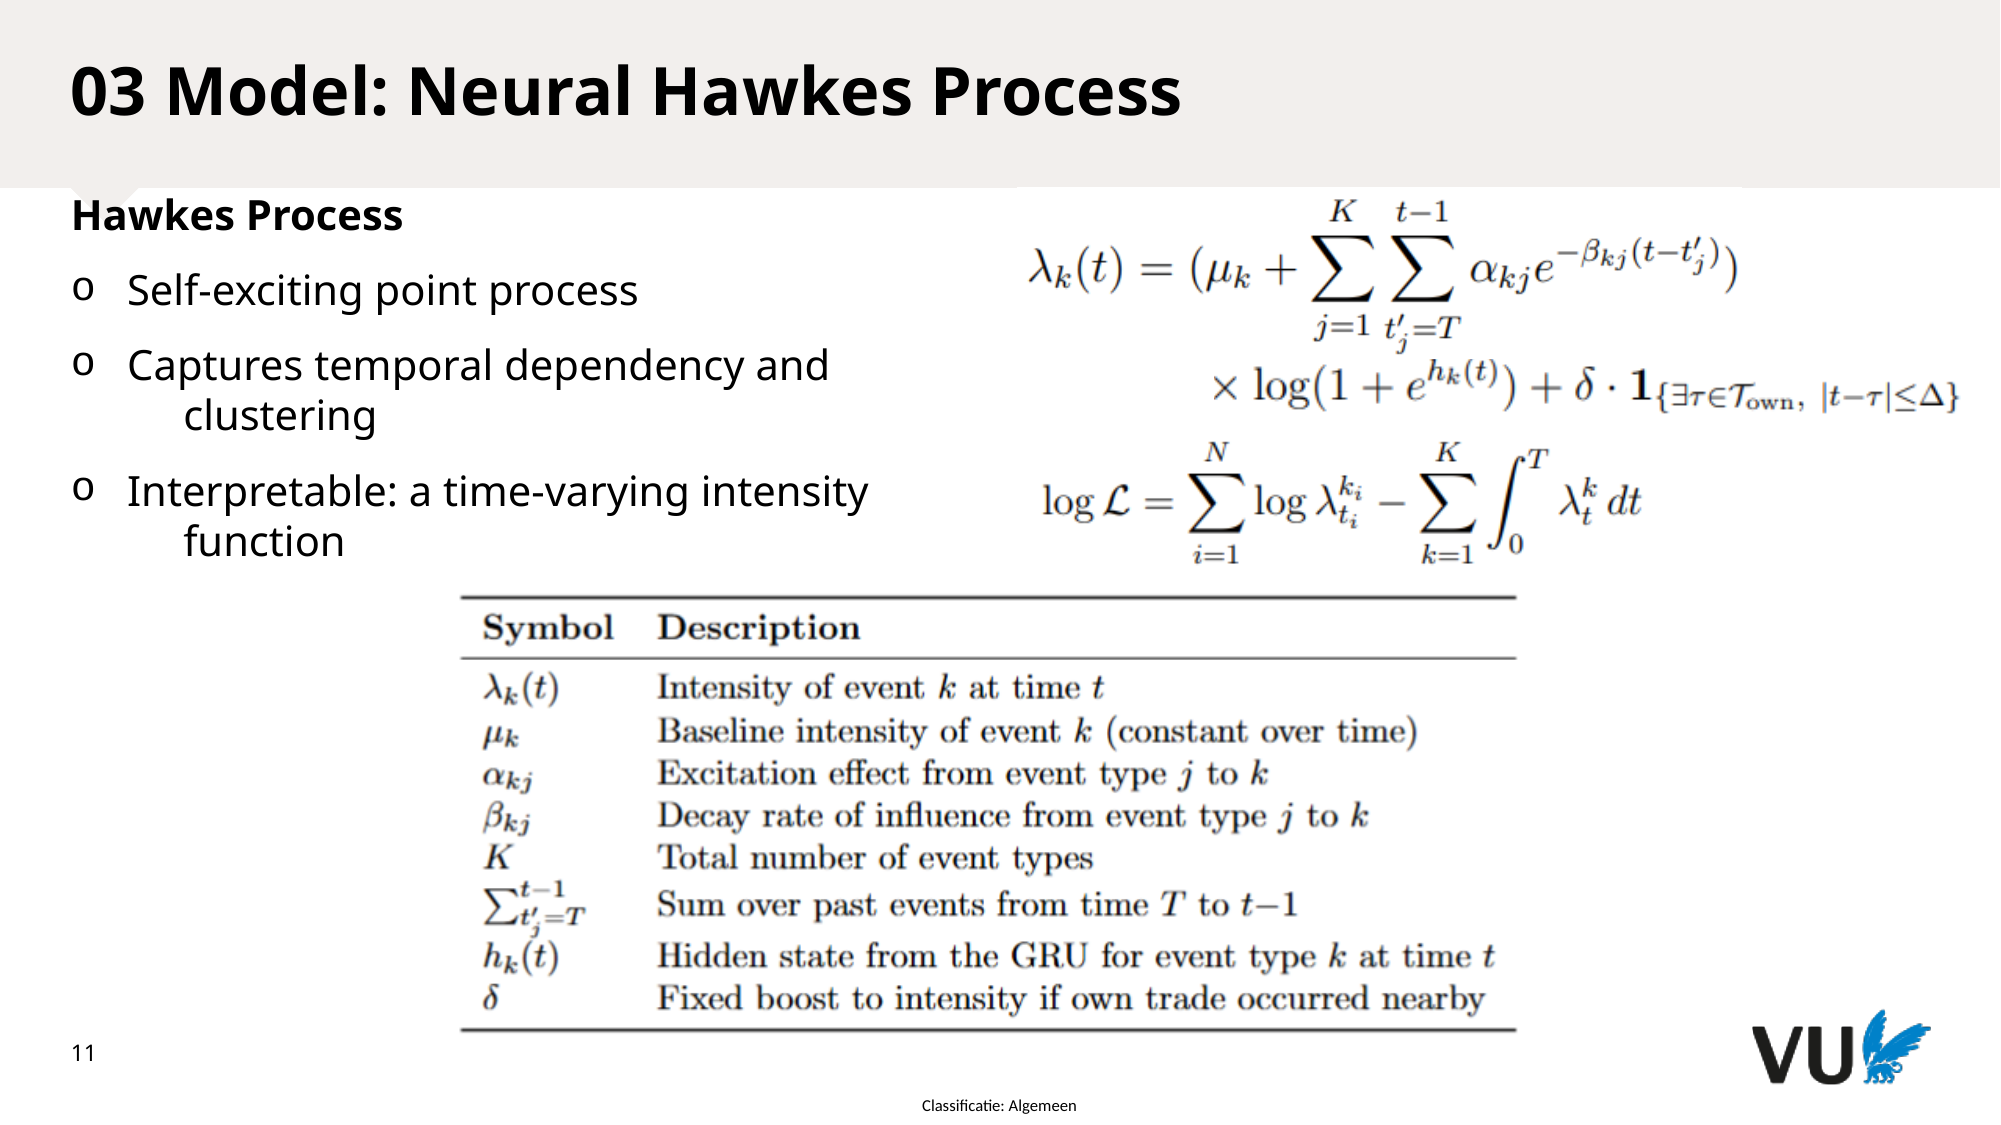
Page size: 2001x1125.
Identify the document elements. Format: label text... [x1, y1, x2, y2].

picture [441, 187, 1980, 1042]
title 03 Model: Neural Hawkes Process [70, 0, 1930, 188]
text_box Hawkes Process Self-exciting point process Captures temporal dependency and clustering Interpretable: a time-varying intensity function [70, 188, 1027, 586]
text_box 4 [70, 983, 152, 1125]
